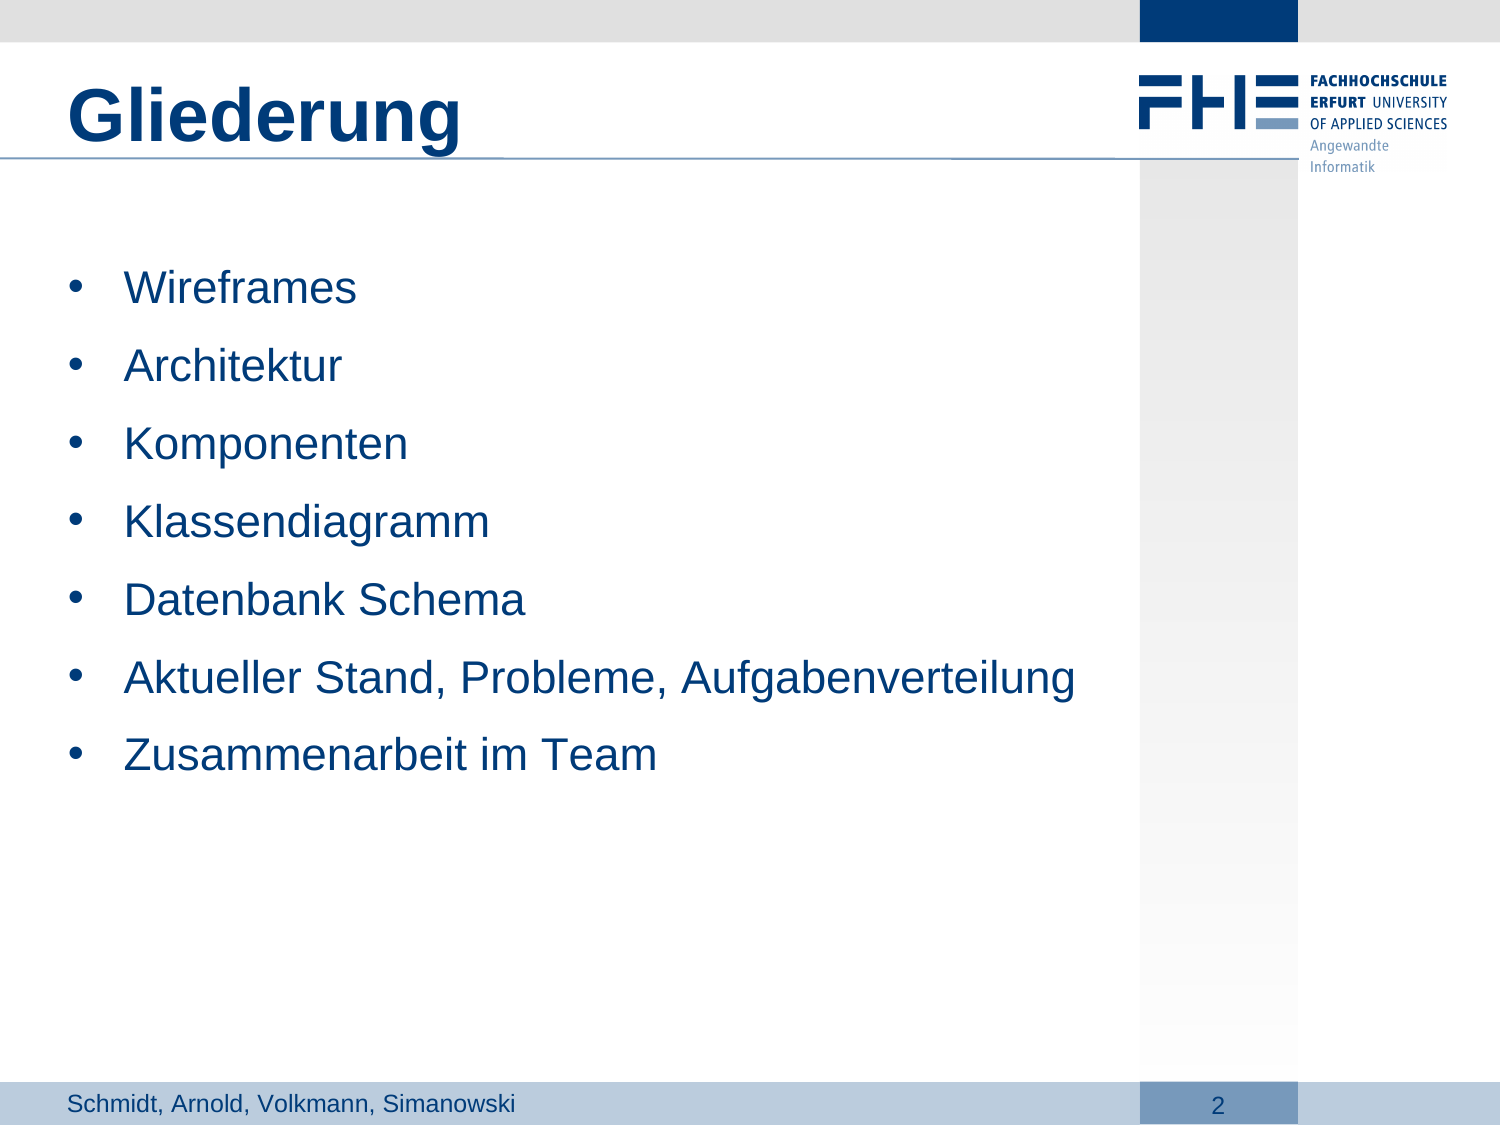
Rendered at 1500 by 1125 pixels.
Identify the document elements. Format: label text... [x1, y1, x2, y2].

list Wireframes Architektur Komponenten Klassendiagramm Datenbank Schema Aktueller Stand, Probleme, Aufgabenverteilung Zusammenarbeit im Team [53, 172, 1500, 1083]
picture [1139, 75, 1447, 172]
title Gliederung [53, 58, 1140, 142]
